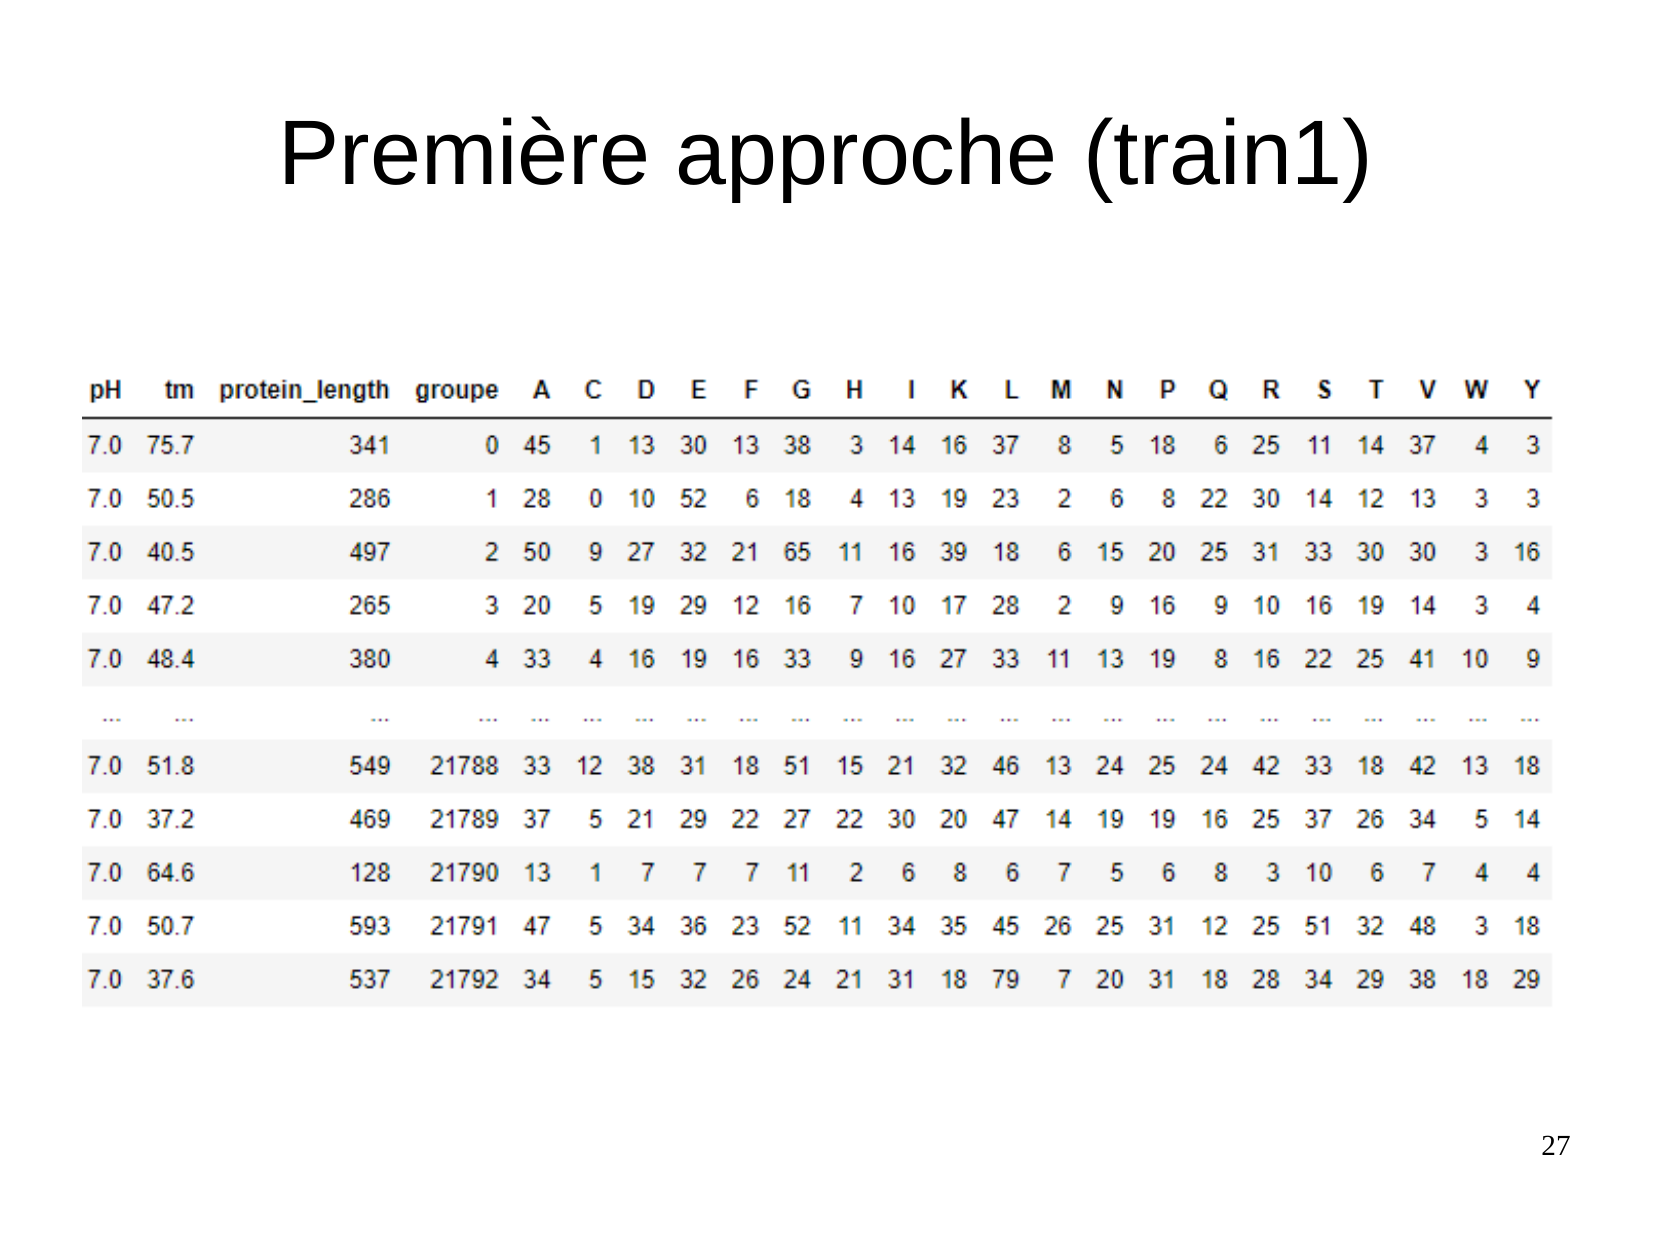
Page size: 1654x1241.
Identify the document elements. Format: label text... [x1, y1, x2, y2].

title Première approche (train1) [82, 49, 1571, 257]
picture [82, 362, 1571, 1036]
